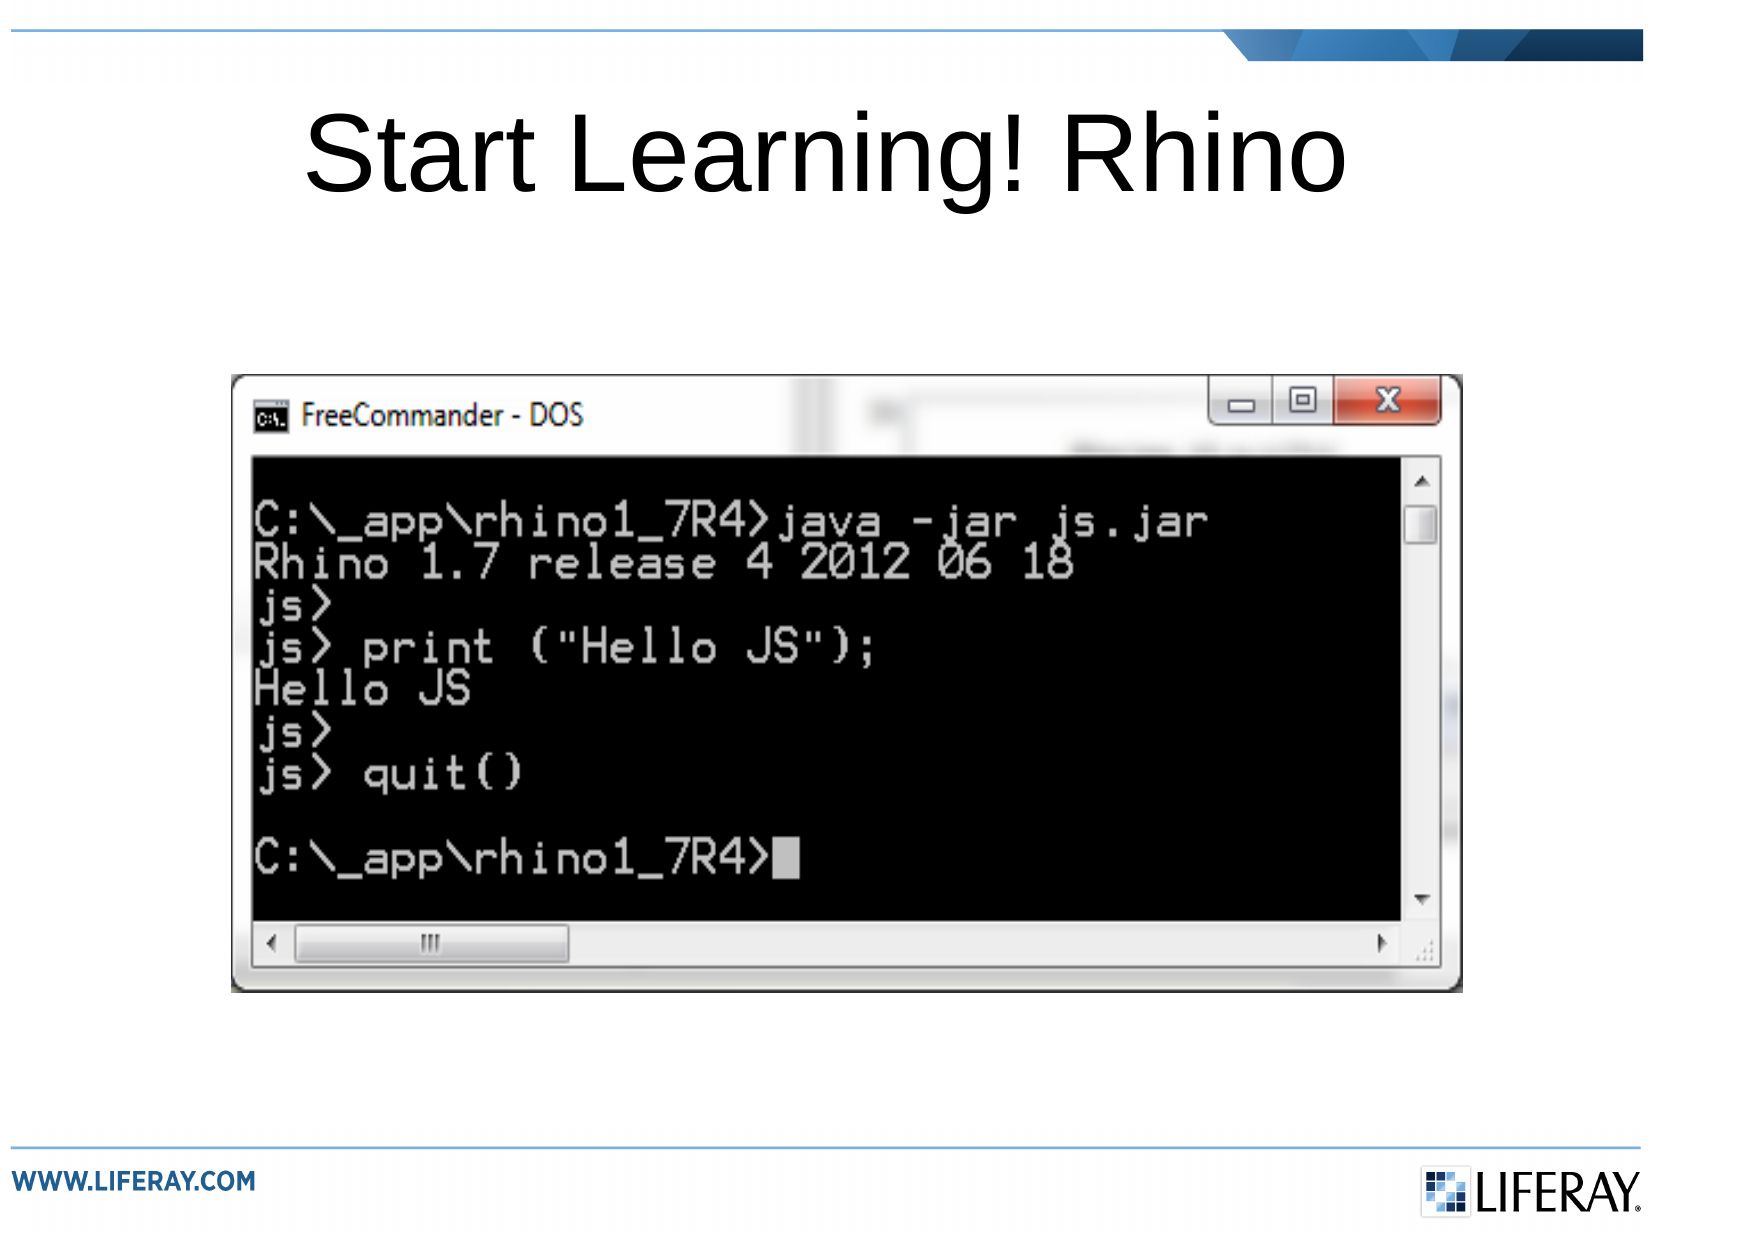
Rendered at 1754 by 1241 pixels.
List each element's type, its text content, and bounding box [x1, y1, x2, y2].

title Start Learning! Rhino [82, 49, 1571, 257]
picture [231, 374, 1463, 993]
picture [9, 1124, 1642, 1234]
picture [11, 0, 1644, 84]
